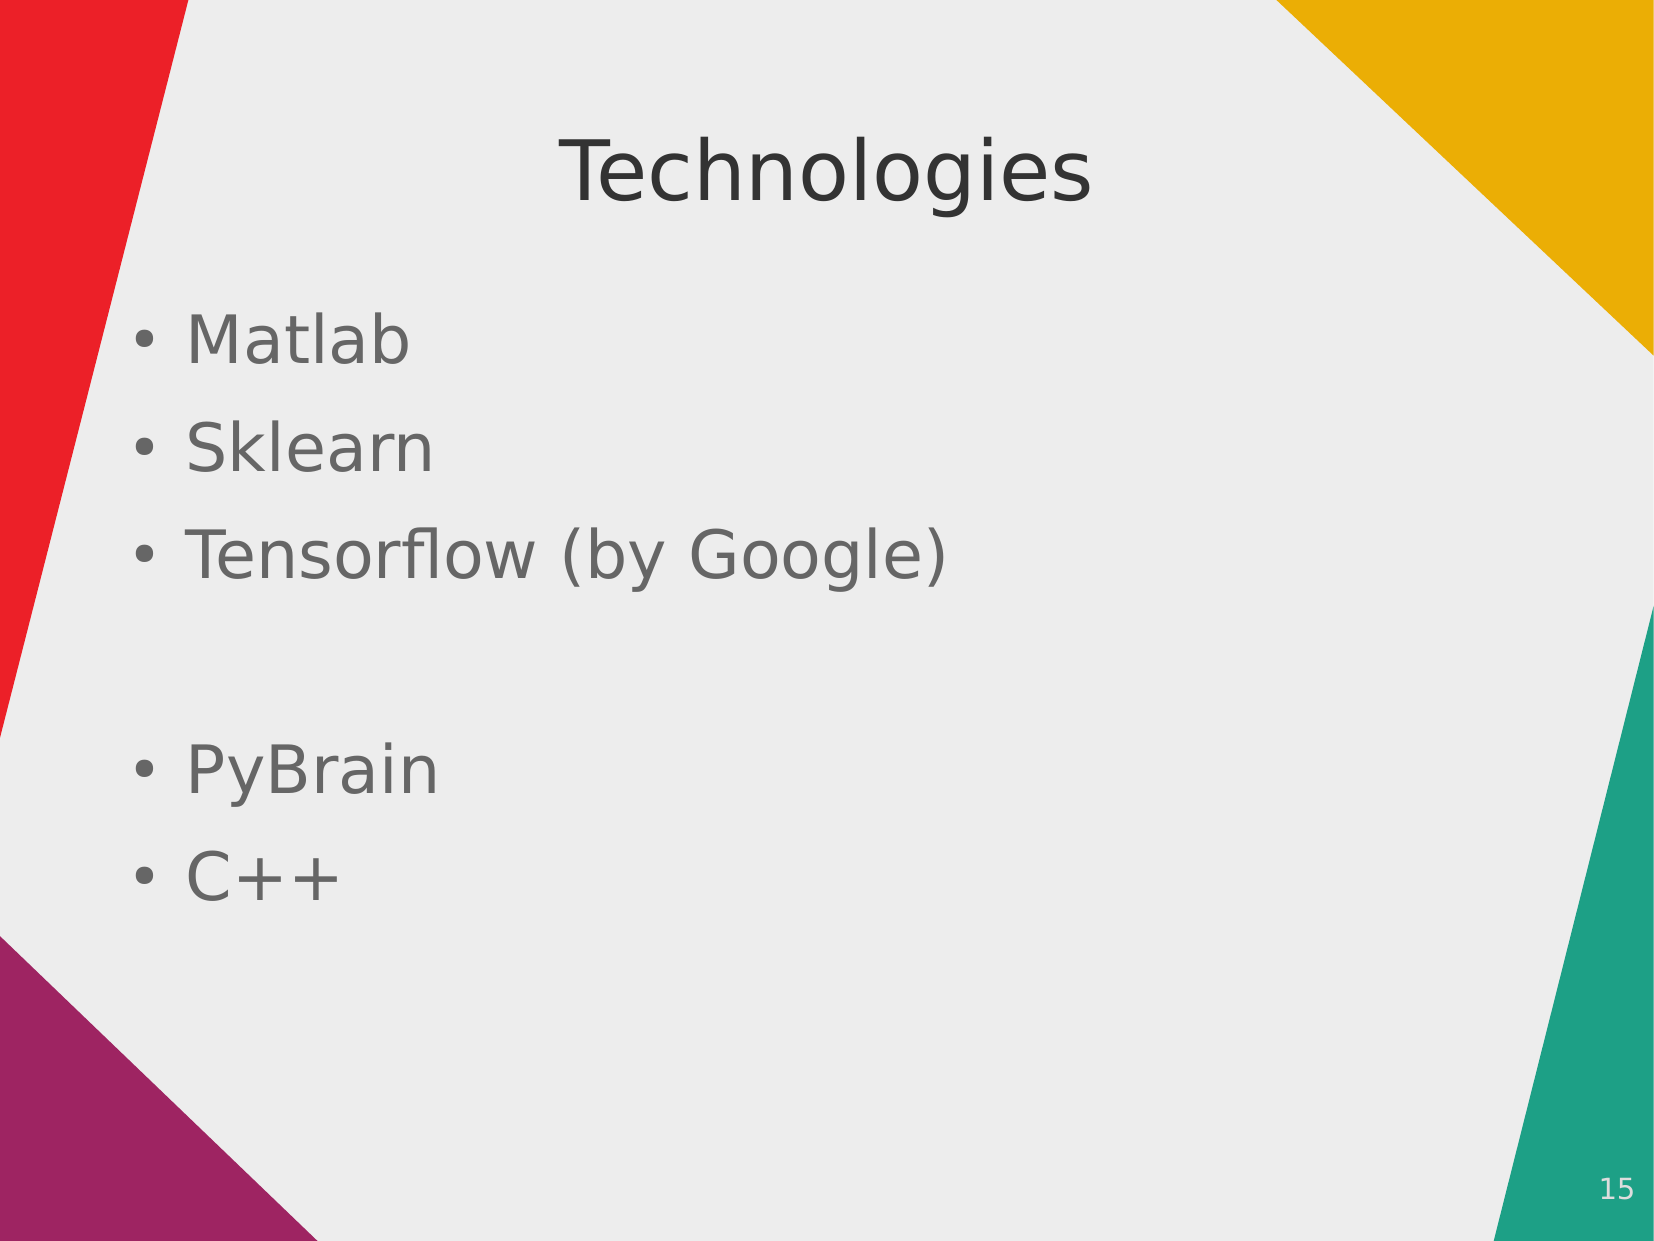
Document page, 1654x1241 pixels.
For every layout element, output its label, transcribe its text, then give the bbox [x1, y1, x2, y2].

title Technologies [114, 73, 1539, 271]
list Matlab Sklearn Tensorflow (by Google) PyBrain C++ [114, 302, 1539, 1033]
